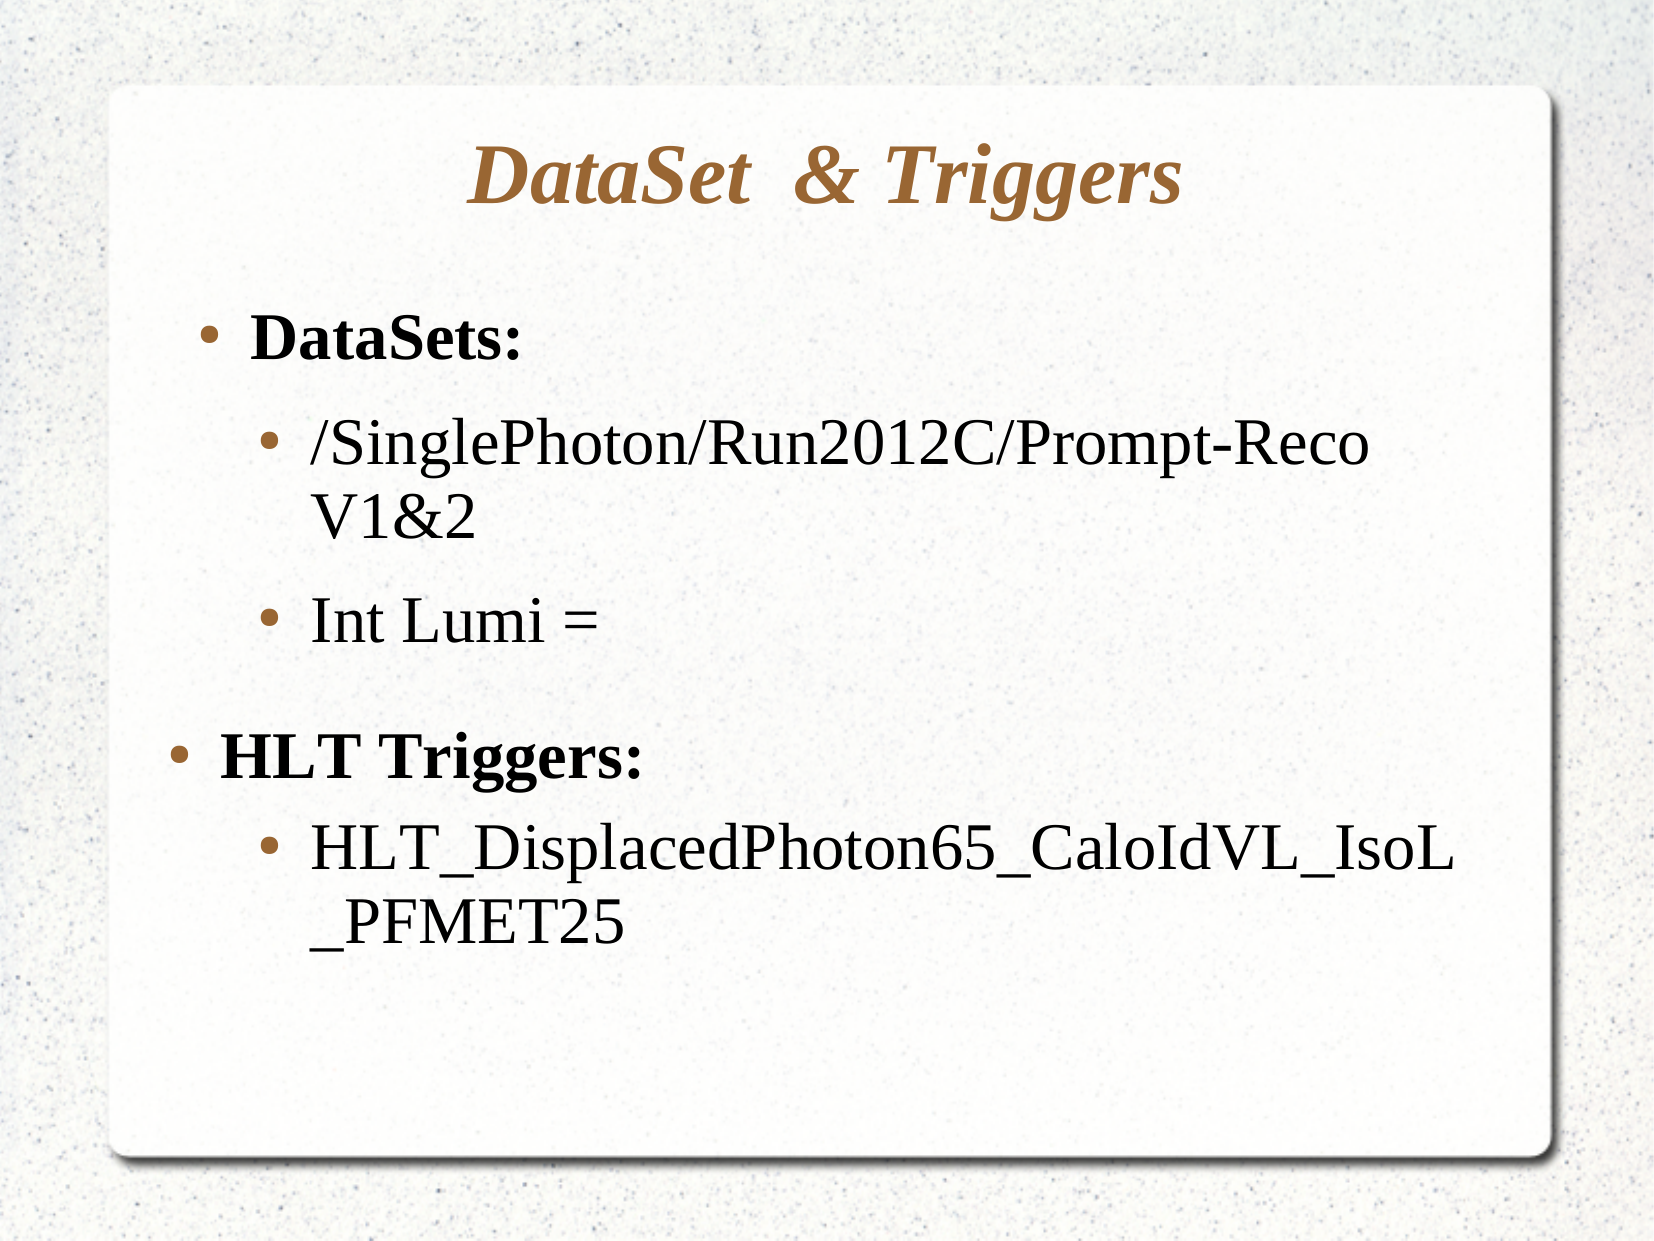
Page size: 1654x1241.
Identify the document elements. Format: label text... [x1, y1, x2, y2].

picture [0, 0, 1654, 1241]
list HLT Triggers: [150, 719, 1398, 1066]
title DataSet & Triggers [195, 90, 1457, 259]
list DataSets: [180, 299, 1428, 691]
list HLT_DisplacedPhoton65_CaloIdVL_IsoL_PFMET25 [240, 810, 1492, 1081]
list /SinglePhoton/Run2012C/Prompt-Reco V1&2 Int Lumi = [240, 405, 1516, 707]
